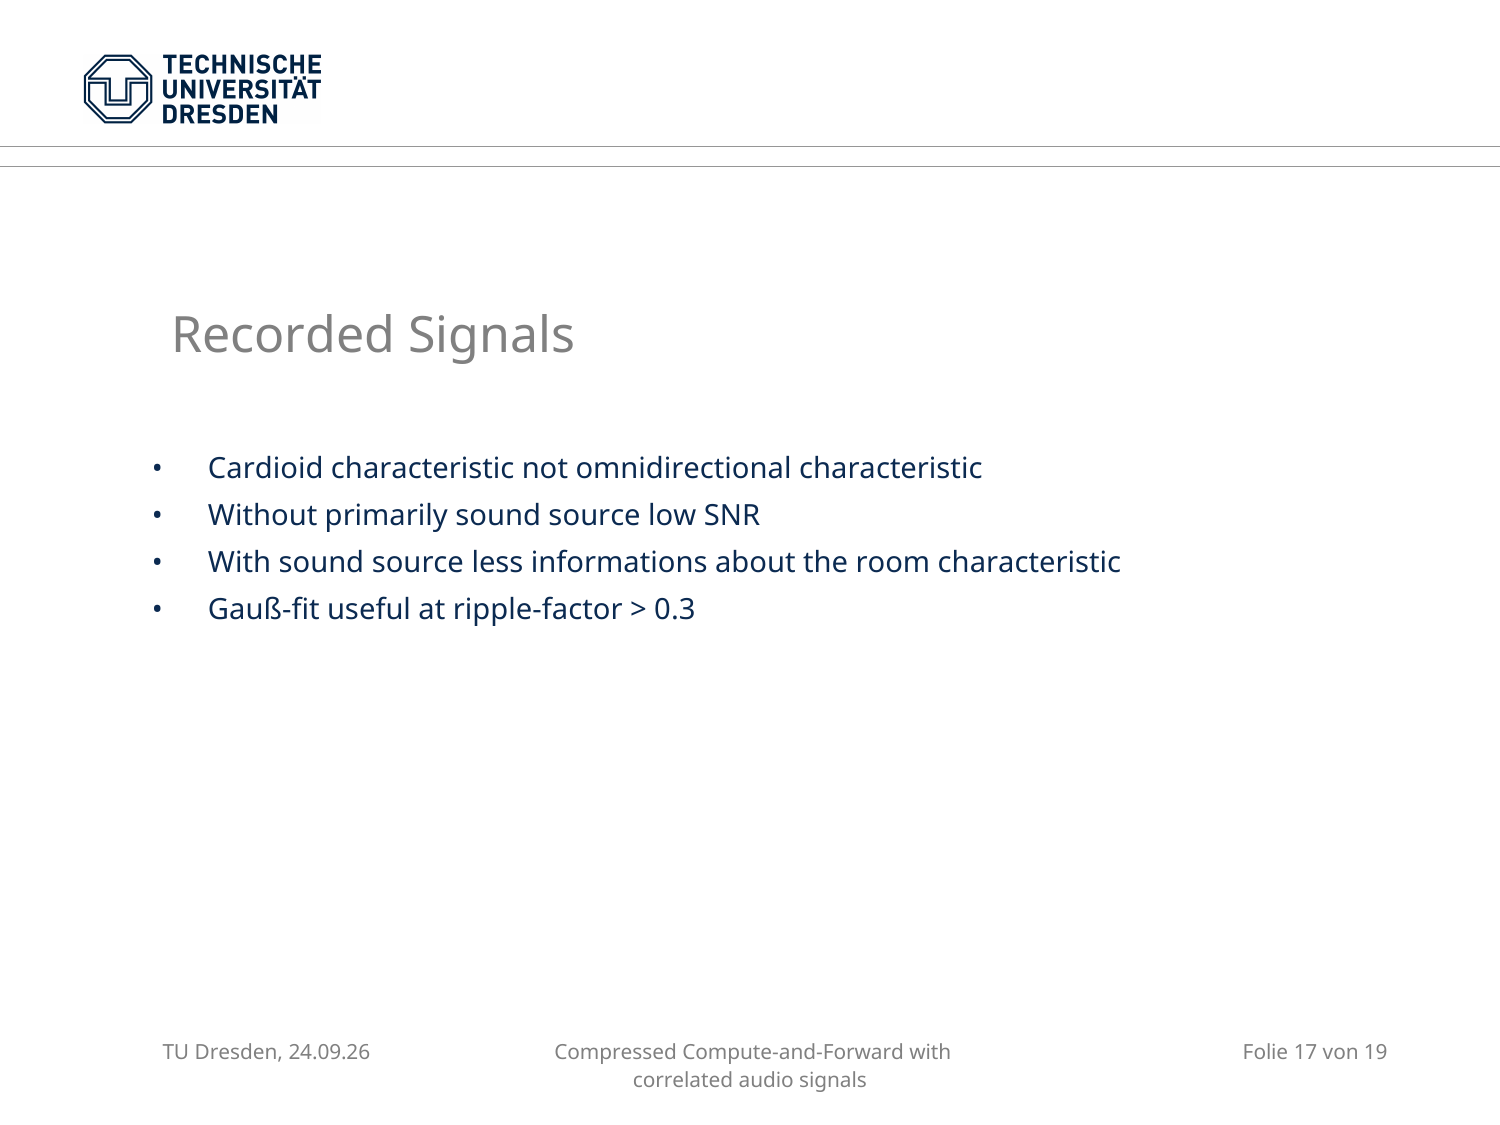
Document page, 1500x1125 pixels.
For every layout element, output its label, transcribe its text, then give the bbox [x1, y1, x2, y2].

title Recorded Signals [0, 295, 997, 372]
picture [83, 54, 321, 124]
text_box Cardioid characteristic not omnidirectional characteristic Without primarily sound source low SNR With sound source less informations about the room characteristic Gauß-fit useful at ripple-factor > 0.3 [151, 439, 1418, 614]
